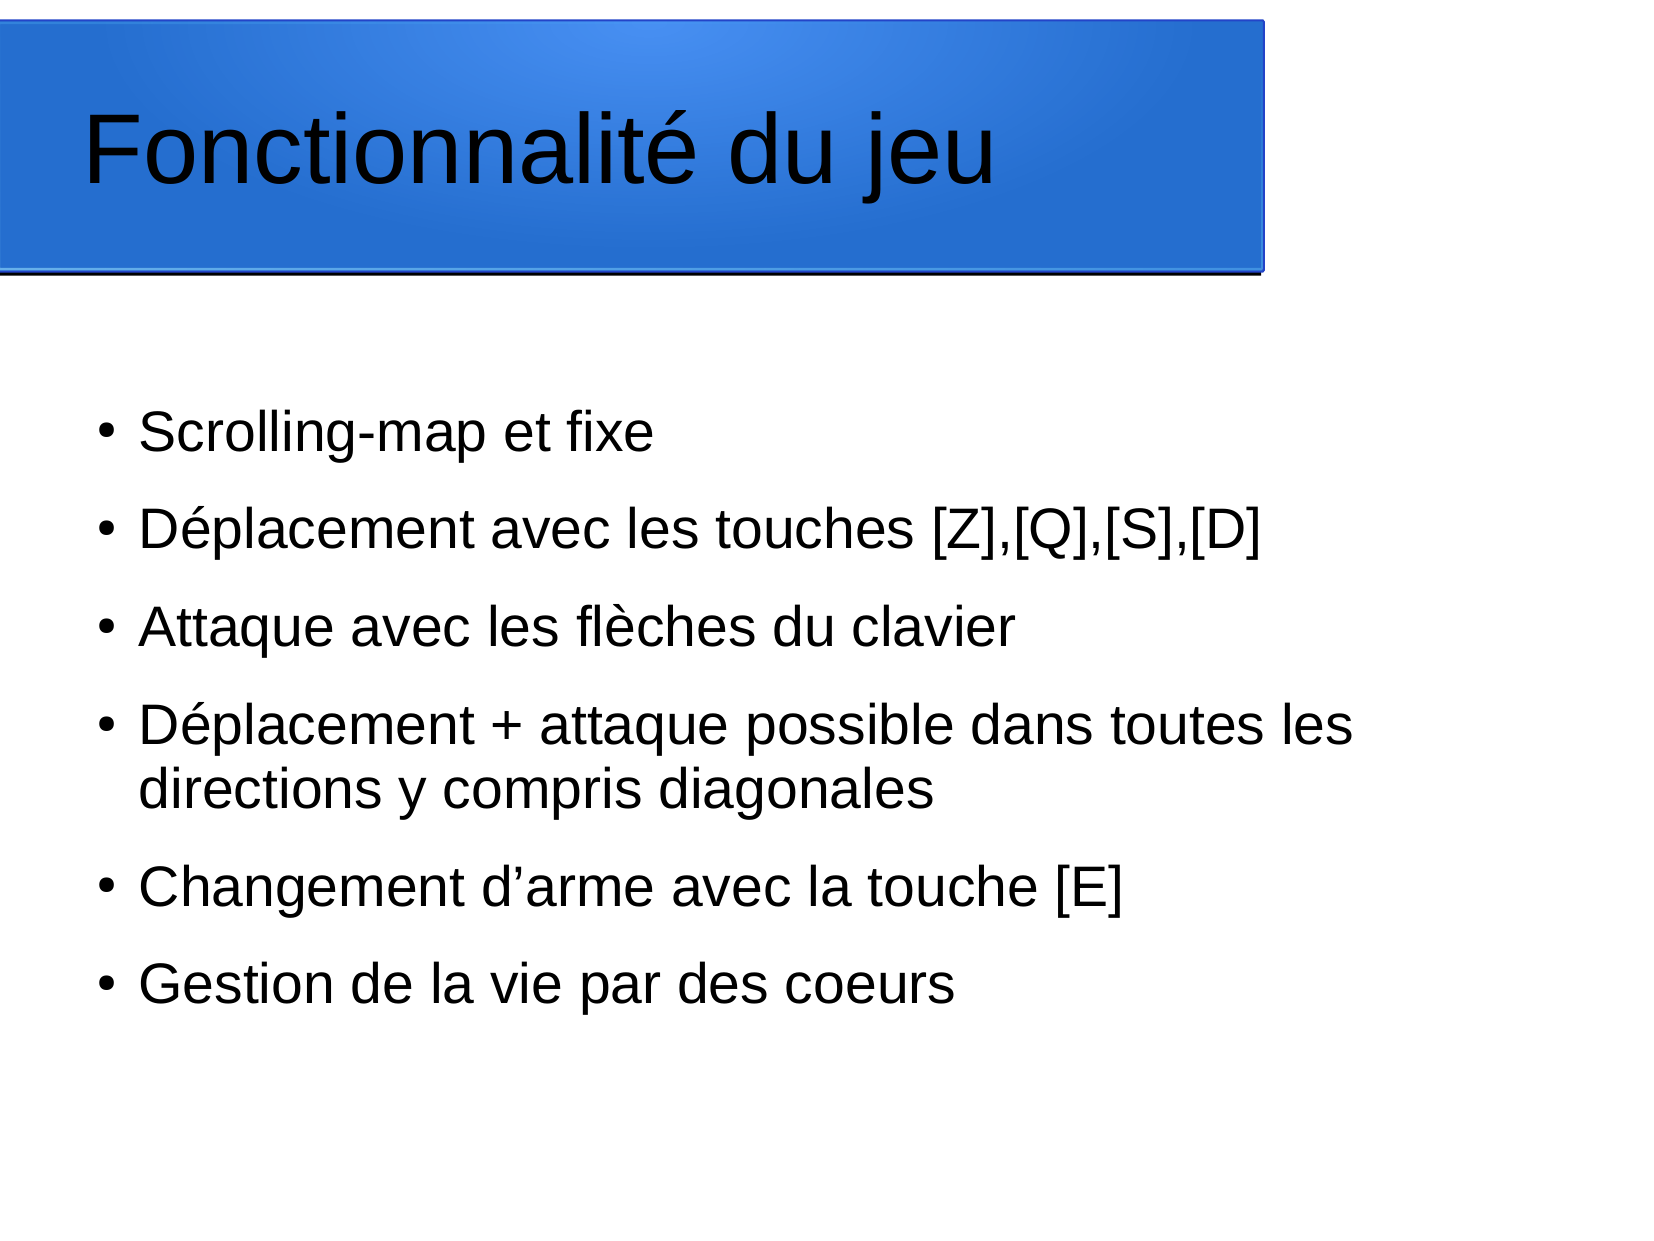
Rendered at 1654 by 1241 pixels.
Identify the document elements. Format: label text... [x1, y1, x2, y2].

list Scrolling-map et fixe Déplacement avec les touches [Z],[Q],[S],[D] Attaque avec les flèches du clavier Déplacement + attaque possible dans toutes les directions y compris diagonales Changement d’arme avec la touche [E] Gestion de la vie par des coeurs [82, 299, 1571, 1019]
title Fonctionnalité du jeu [82, 47, 1235, 252]
